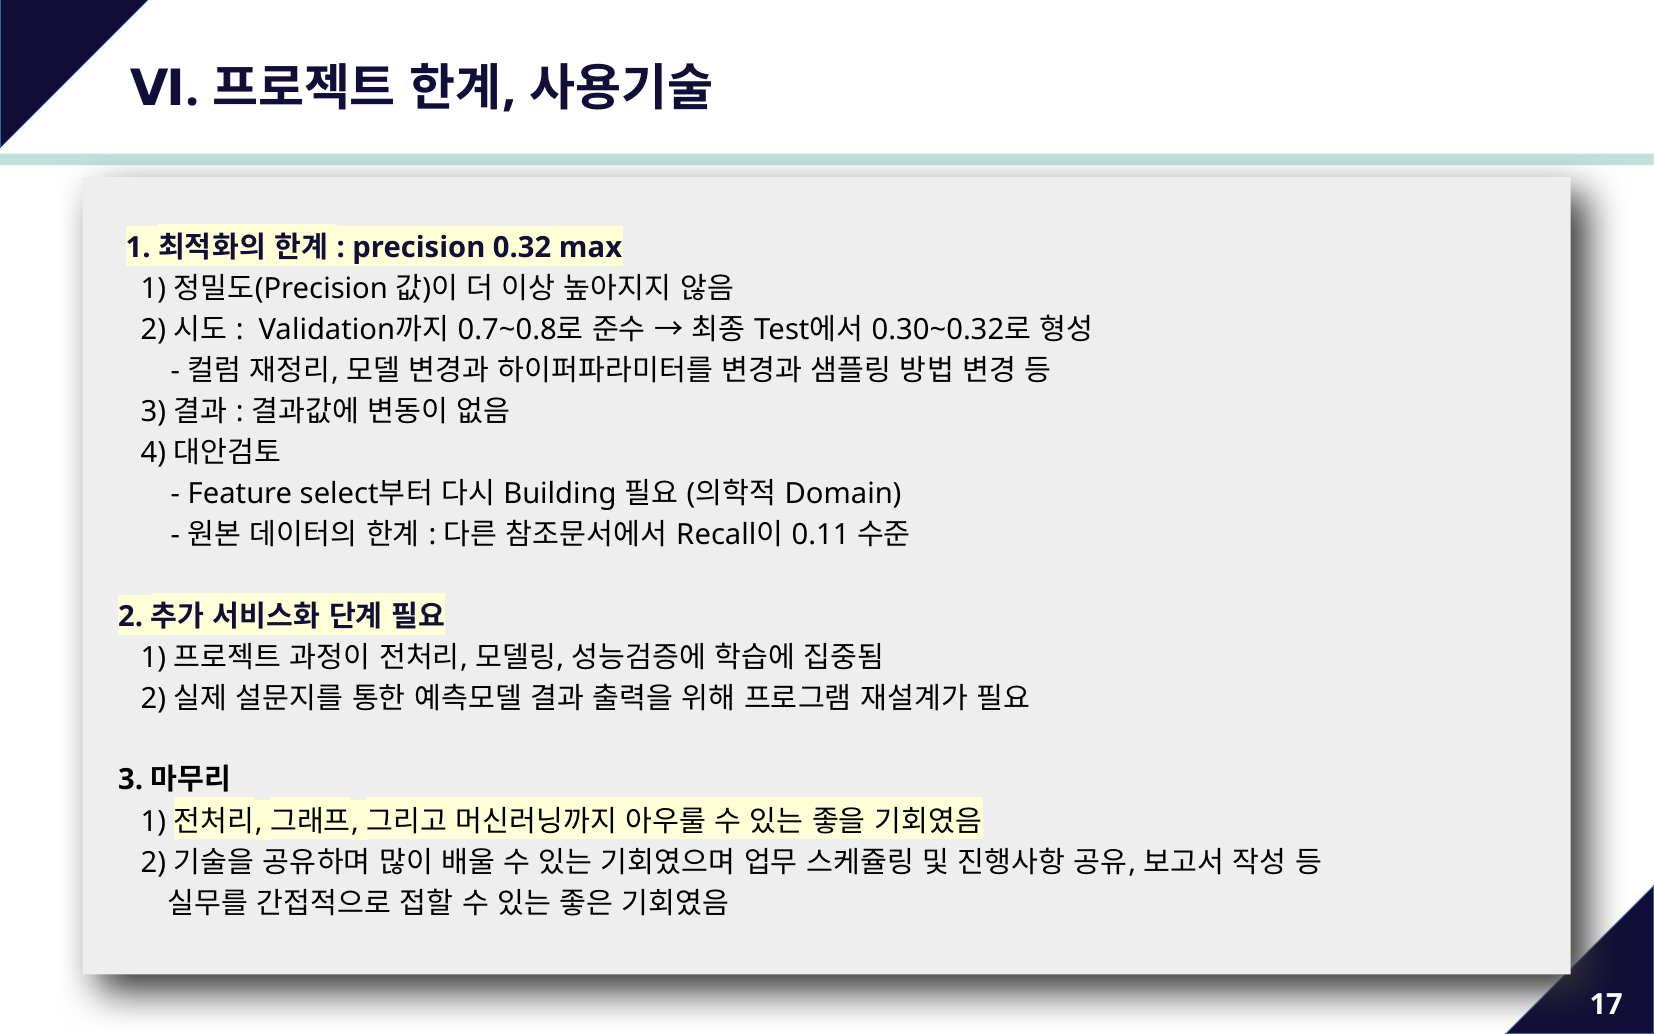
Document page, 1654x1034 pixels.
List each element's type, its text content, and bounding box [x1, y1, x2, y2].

text_box <숫자> [1559, 974, 1654, 1033]
list 1. 최적화의 한계 : precision 0.32 max 1) 정밀도(Precision 값)이 더 이상 높아지지 않음 2) 시도 : Validation까지 0.7~0.8로 준수 → 최종 Test에서 0.30~0.32로 형성 - 컬럼 재정리, 모델 변경과 하이퍼파라미터를 변경과 샘플링 방법 변경 등 3) 결과 : 결과값에 변동이 없음 4) 대안검토 - Feature select부터 다시 Building 필요 (의학적 Domain) - 원본 데이터의 한계 : 다른 참조문서에서 Recall이 0.11 수준 2. 추가 서비스화 단계 필요 1) 프로젝트 과정이 전처리, 모델링, 성능검증에 학습에 집중됨 2) 실제 설문지를 통한 예측모델 결과 출력을 위해 프로그램 재설계가 필요 3. 마무리 1) 전처리, 그래프, 그리고 머신러닝까지 아우룰 수 있는 좋을 기회였음 2) 기술을 공유하며 많이 배울 수 있는 기회였으며 업무 스케쥴링 및 진행사항 공유, 보고서 작성 등 실무를 간접적으로 접할 수 있는 좋은 기회였음 [82, 177, 1571, 975]
title Ⅵ. 프로젝트 한계, 사용기술 [129, 41, 1618, 148]
